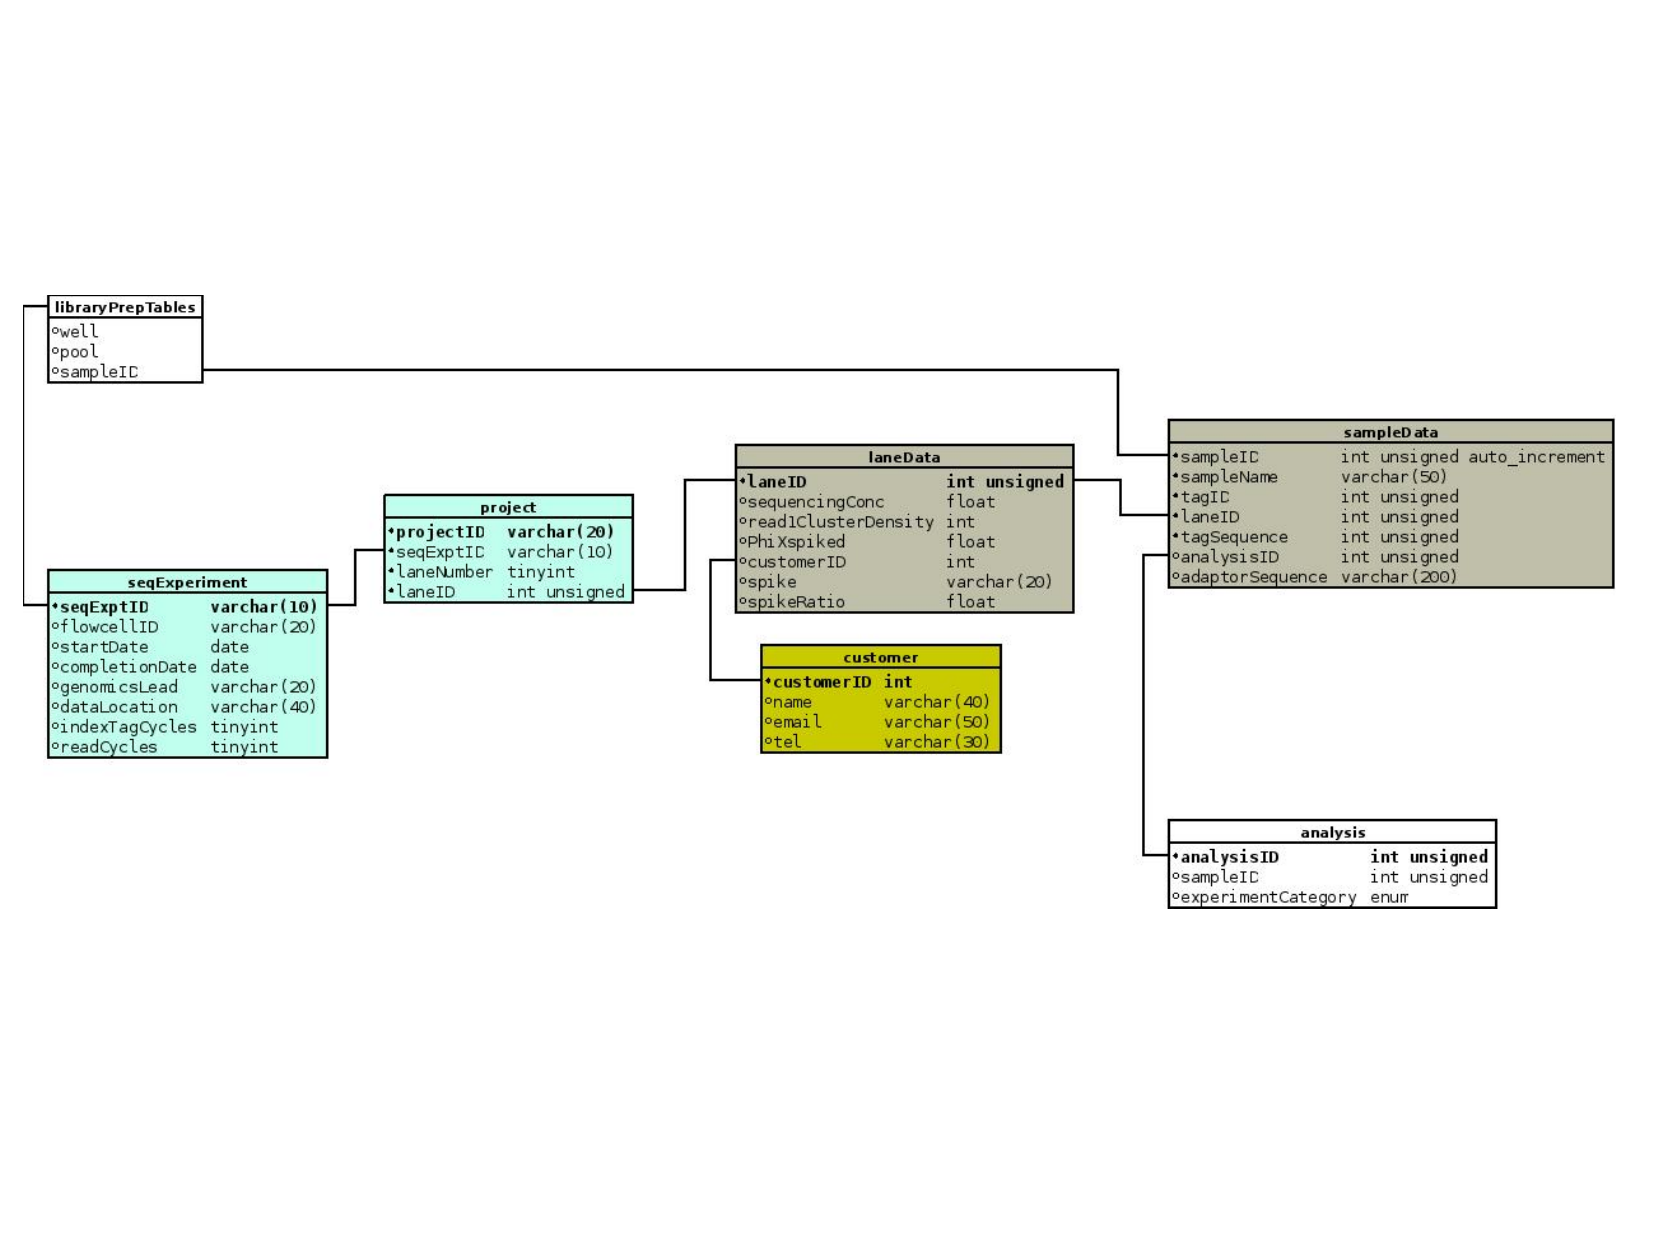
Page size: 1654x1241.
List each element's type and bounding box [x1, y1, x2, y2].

picture [23, 295, 1616, 909]
